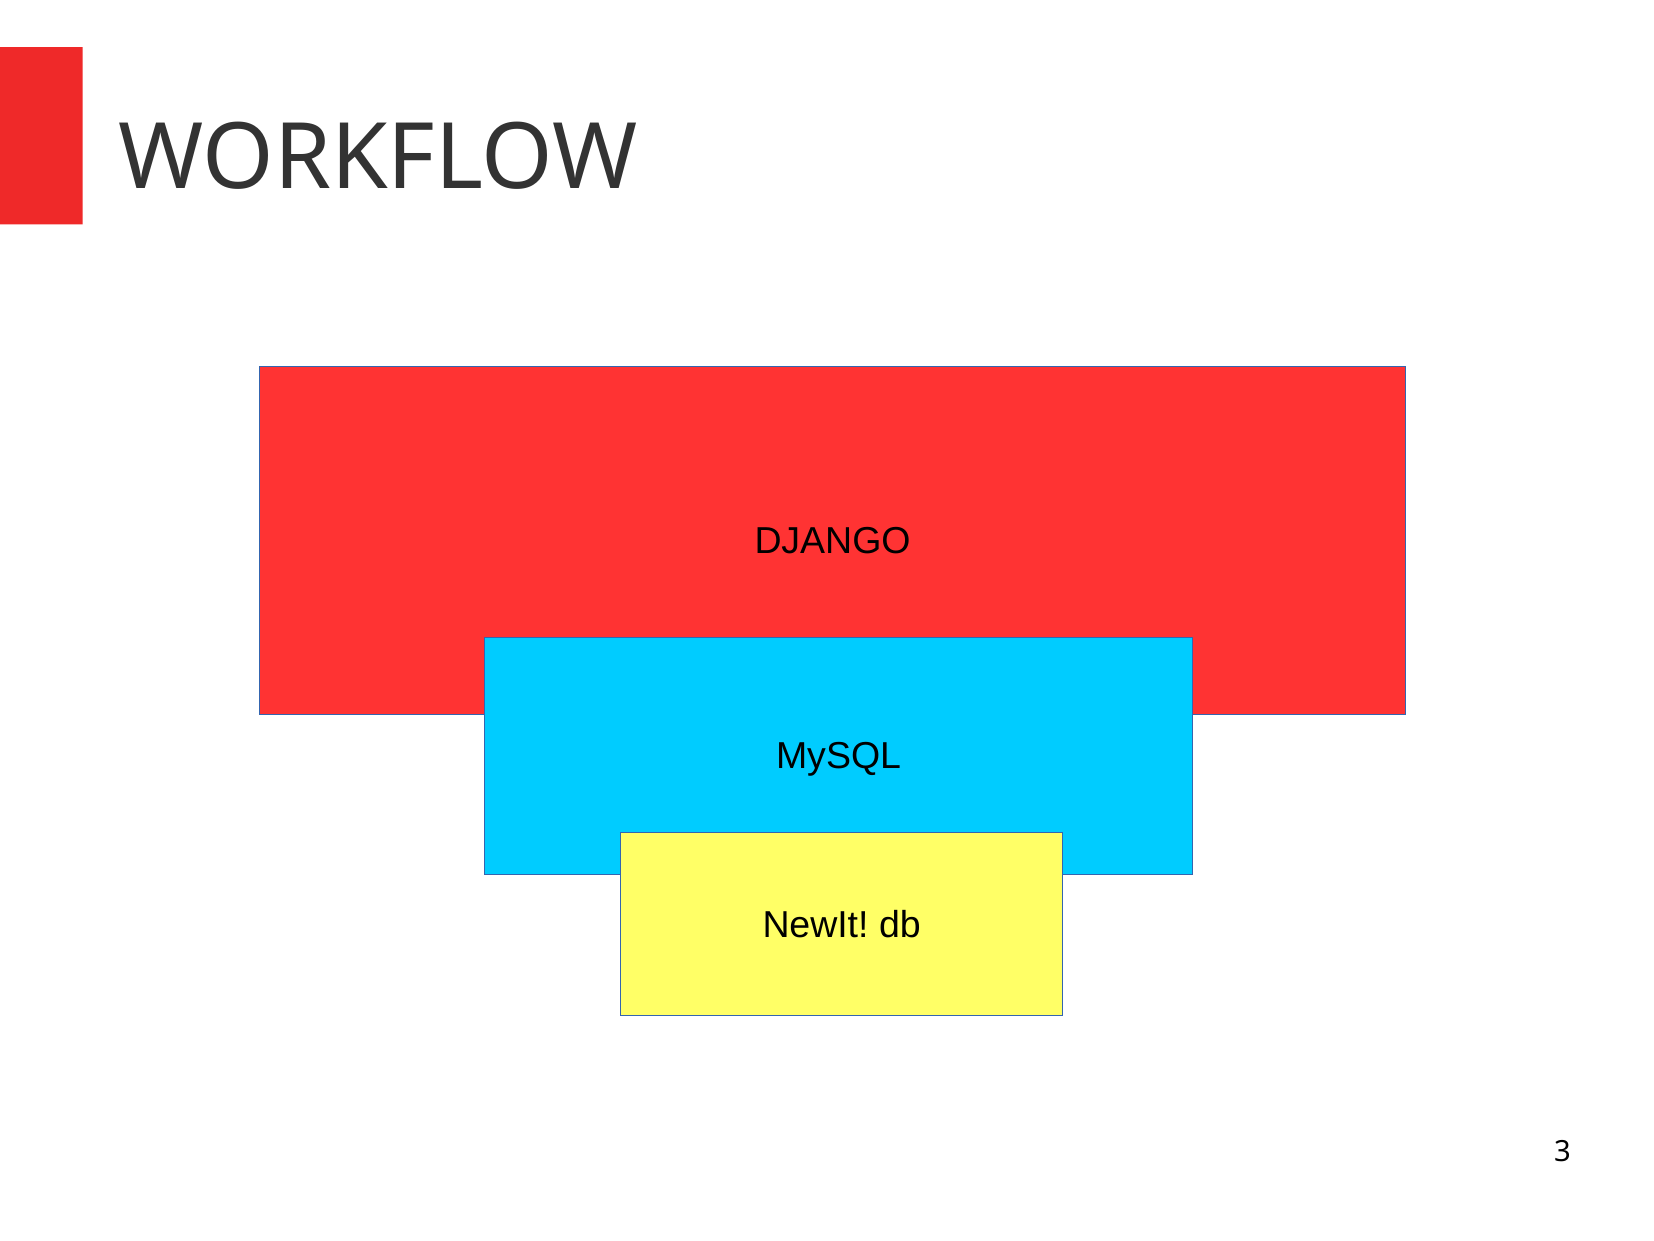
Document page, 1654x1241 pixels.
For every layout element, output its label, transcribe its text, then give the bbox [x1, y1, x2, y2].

title WORKFLOW [118, 49, 1571, 257]
text_box DJANGO [259, 366, 1406, 715]
text_box NewIt! db [620, 832, 1063, 1016]
text_box MySQL [484, 637, 1193, 875]
